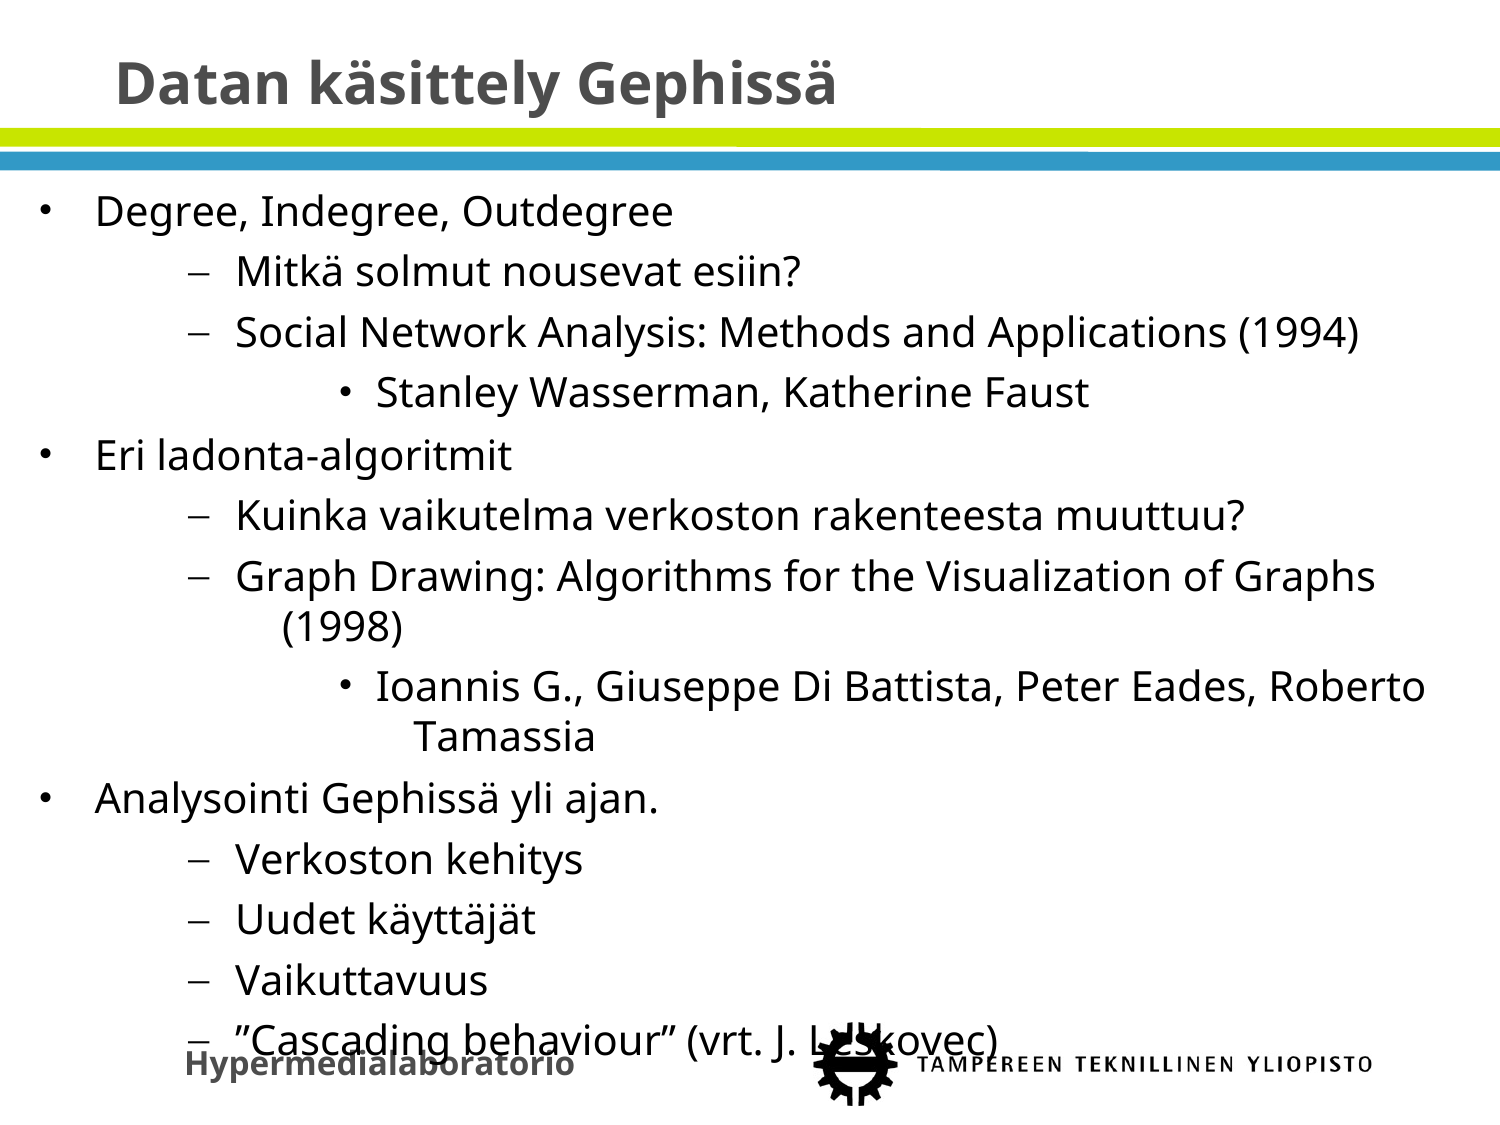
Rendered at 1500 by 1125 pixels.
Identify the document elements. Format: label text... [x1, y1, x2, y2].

title Datan käsittely Gephissä [100, 3, 1100, 159]
picture [813, 1085, 1377, 1106]
list Degree, Indegree, Outdegree Mitkä solmut nousevat esiin? Social Network Analysis: Methods and Applications (1994) Stanley Wasserman, Katherine Faust Eri ladonta-algoritmit Kuinka vaikutelma verkoston rakenteesta muuttuu? Graph Drawing: Algorithms for the Visualization of Graphs (1998) Ioannis G., Giuseppe Di Battista, Peter Eades, Roberto Tamassia Analysointi Gephissä yli ajan. Verkoston kehitys Uudet käyttäjät Vaikuttavuus ”Cascading behaviour” (vrt. J. Leskovec) [23, 177, 1500, 1085]
